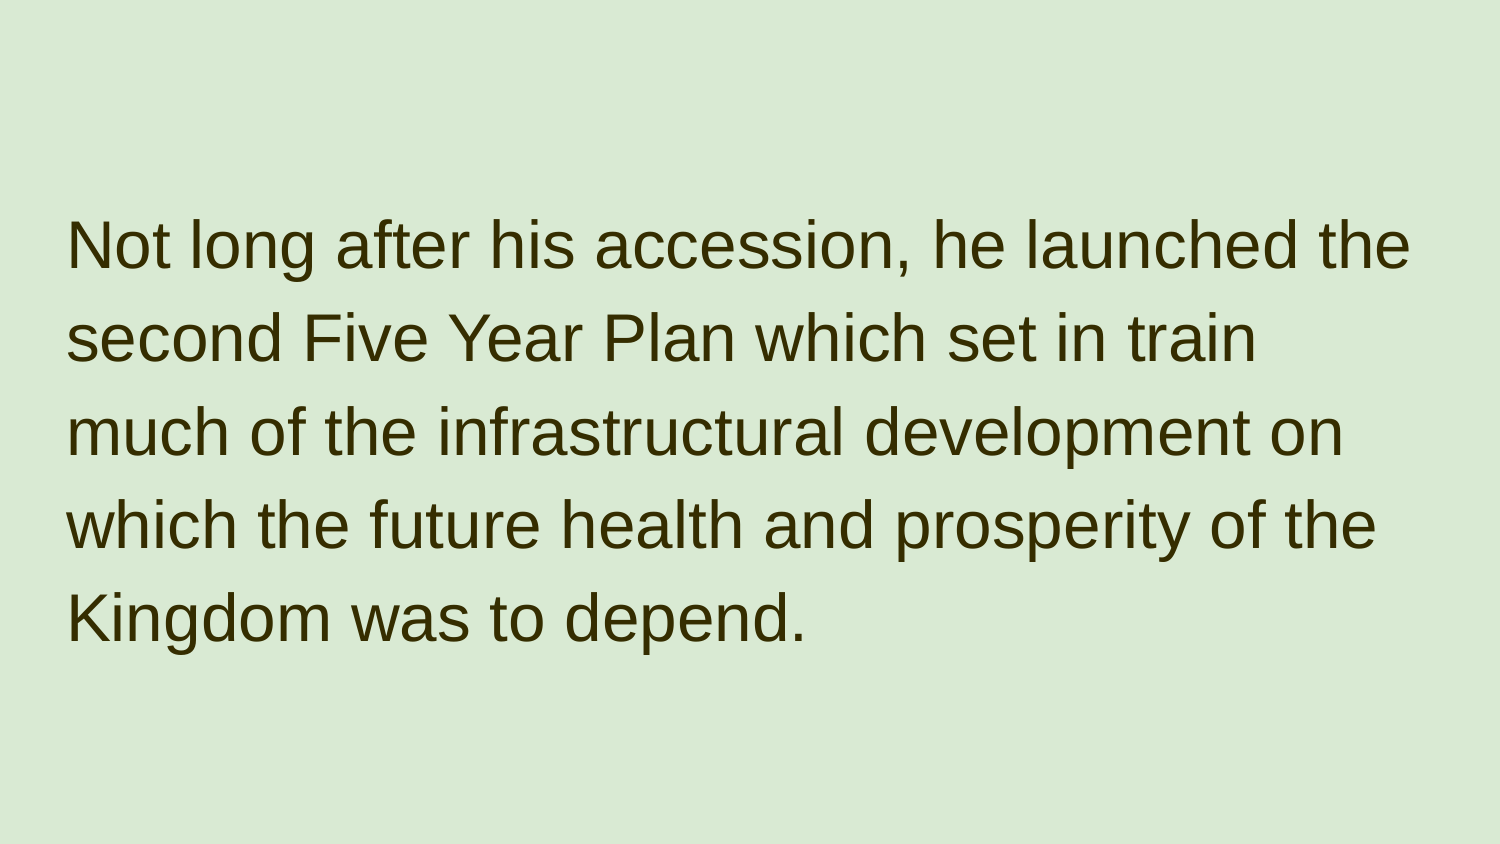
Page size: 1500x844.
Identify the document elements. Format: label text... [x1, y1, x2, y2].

title Not long after his accession, he launched the second Five Year Plan which set in train much of the infrastructural development on which the future health and prosperity of the Kingdom was to depend. [51, 352, 1449, 491]
